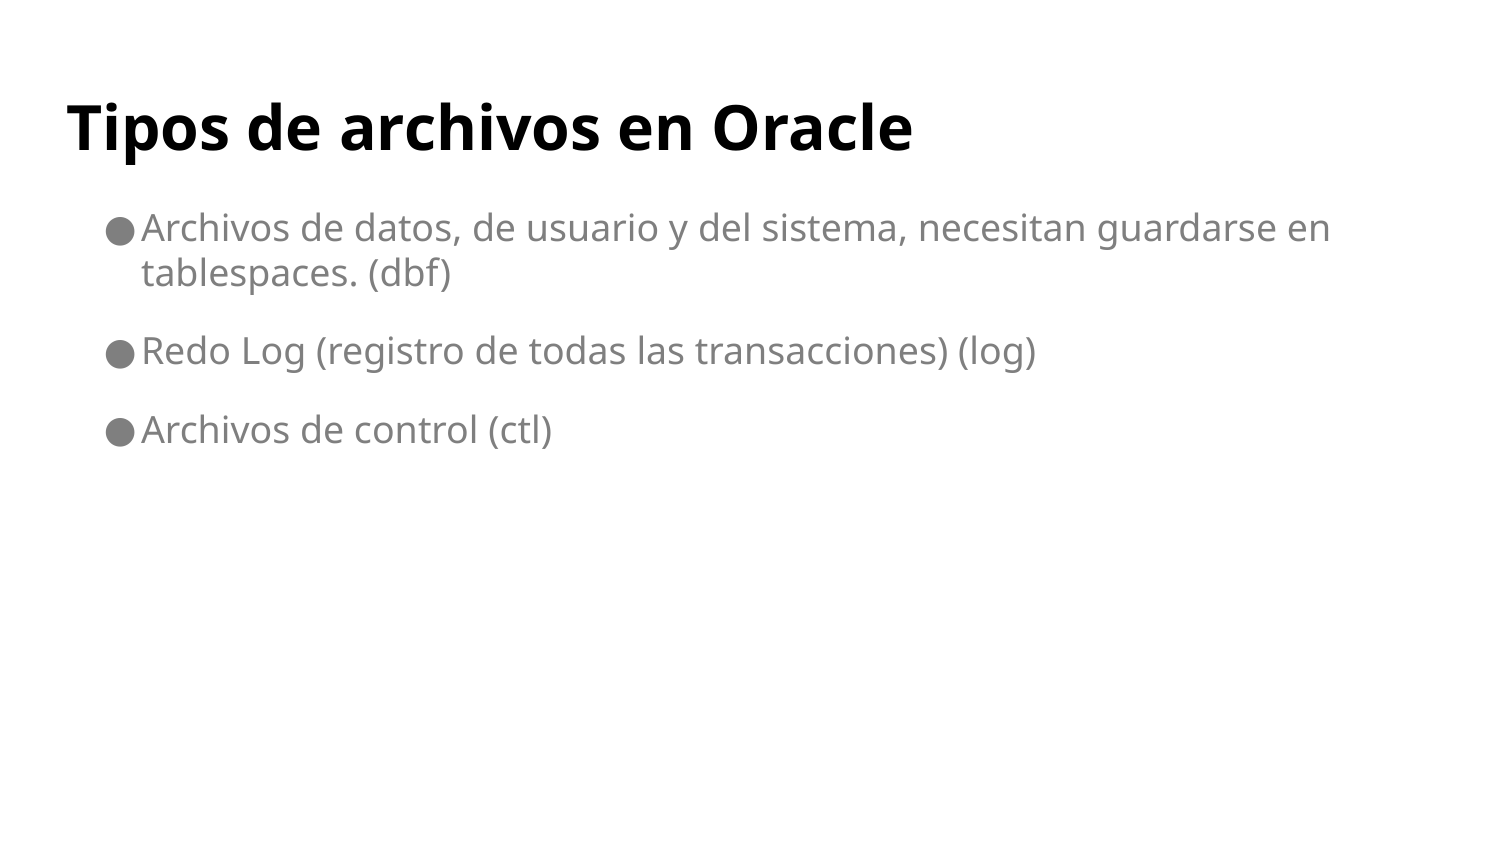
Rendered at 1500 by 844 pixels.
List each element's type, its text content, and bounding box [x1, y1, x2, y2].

title Tipos de archivos en Oracle [51, 72, 1449, 176]
list Archivos de datos, de usuario y del sistema, necesitan guardarse en tablespaces. (dbf) Redo Log (registro de todas las transacciones) (log) Archivos de control (ctl) [51, 189, 1449, 750]
